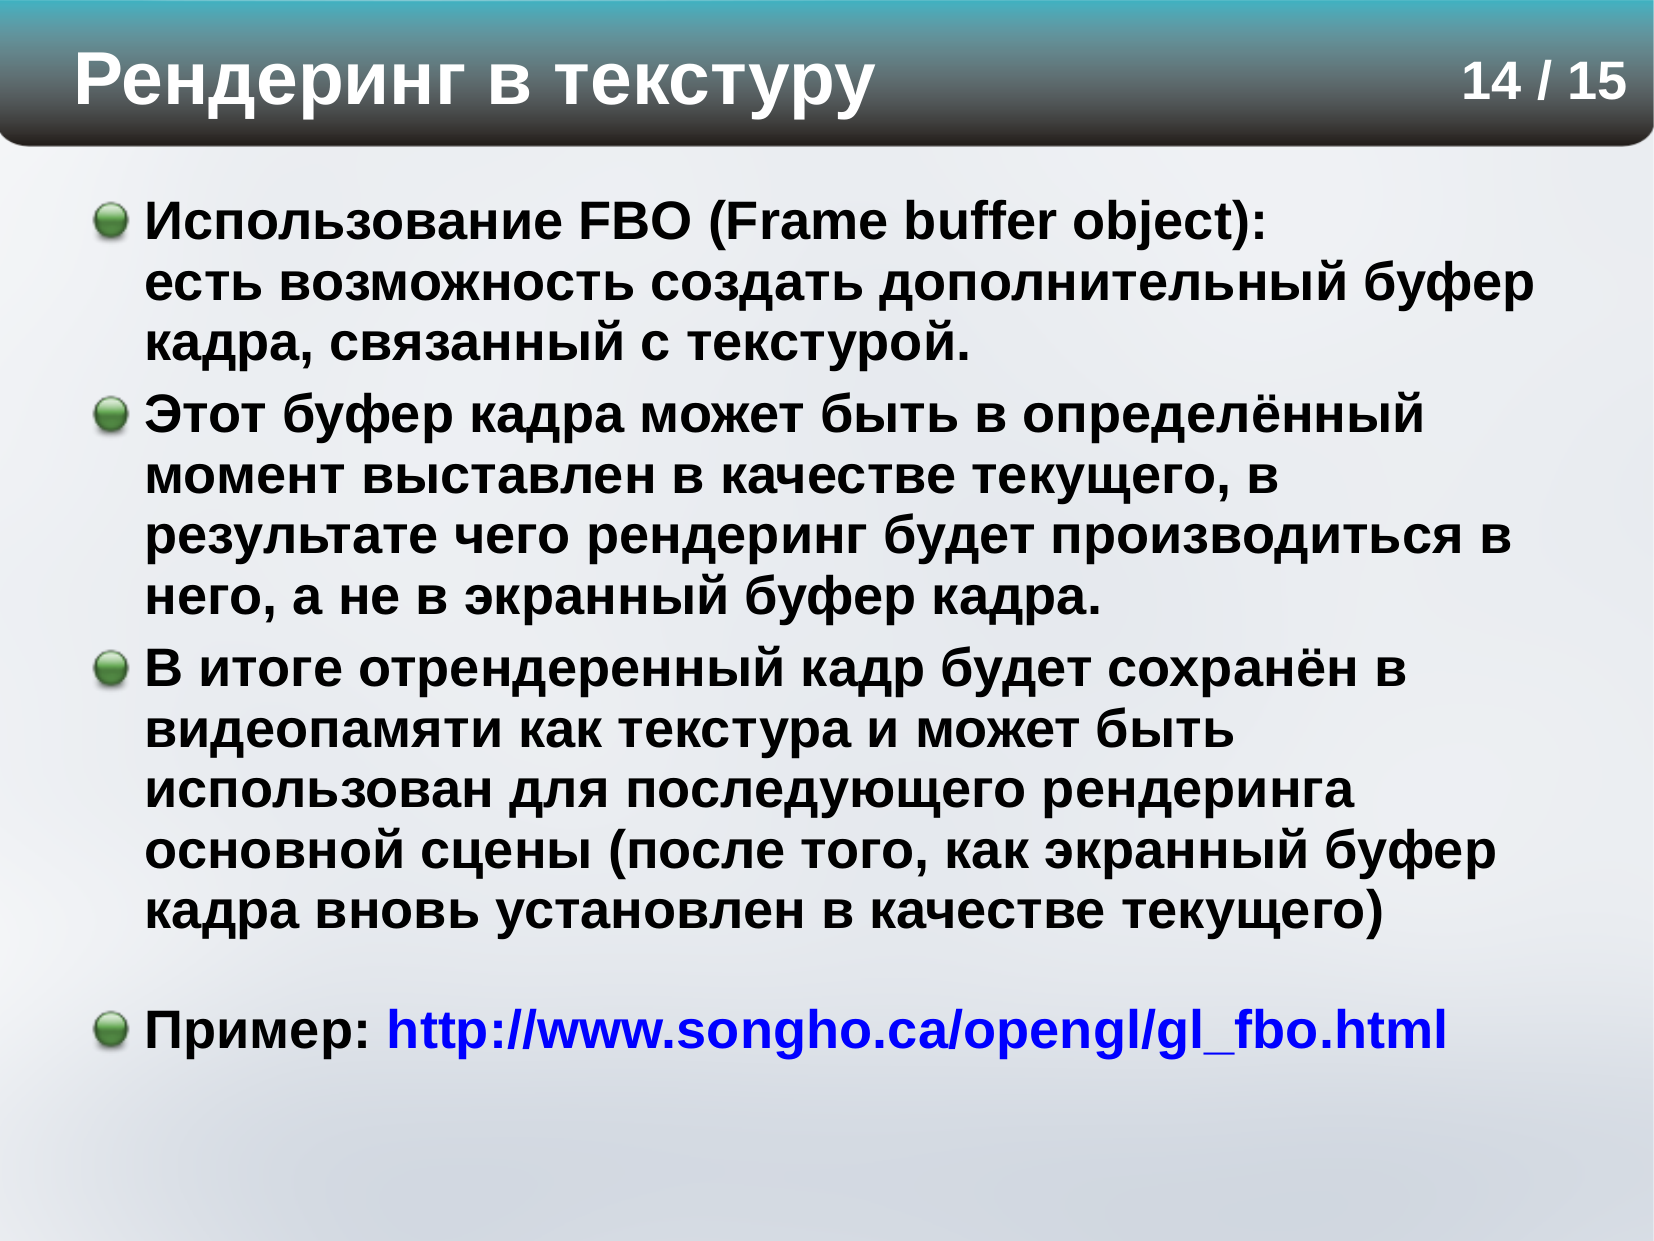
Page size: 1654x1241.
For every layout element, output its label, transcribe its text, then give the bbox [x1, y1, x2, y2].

text_box <номер> / 15 [1446, 42, 1654, 179]
picture [0, 0, 1654, 1241]
text_box Использование FBO (Frame buffer object): есть возможность создать дополнительный буфер кадра, связанный с текстурой. Этот буфер кадра может быть в определённый момент выставлен в качестве текущего, в результате чего рендеринг будет производиться в него, а не в экранный буфер кадра. В итоге отрендеренный кадр будет сохранён в видеопамяти как текстура и может быть использован для последующего рендеринга основной сцены (после того, как экранный буфер кадра вновь установлен в качестве текущего) Пример: http://www.songho.ca/opengl/gl_fbo.html [70, 183, 1595, 1068]
text_box Рендеринг в текстуру [59, 29, 1359, 129]
